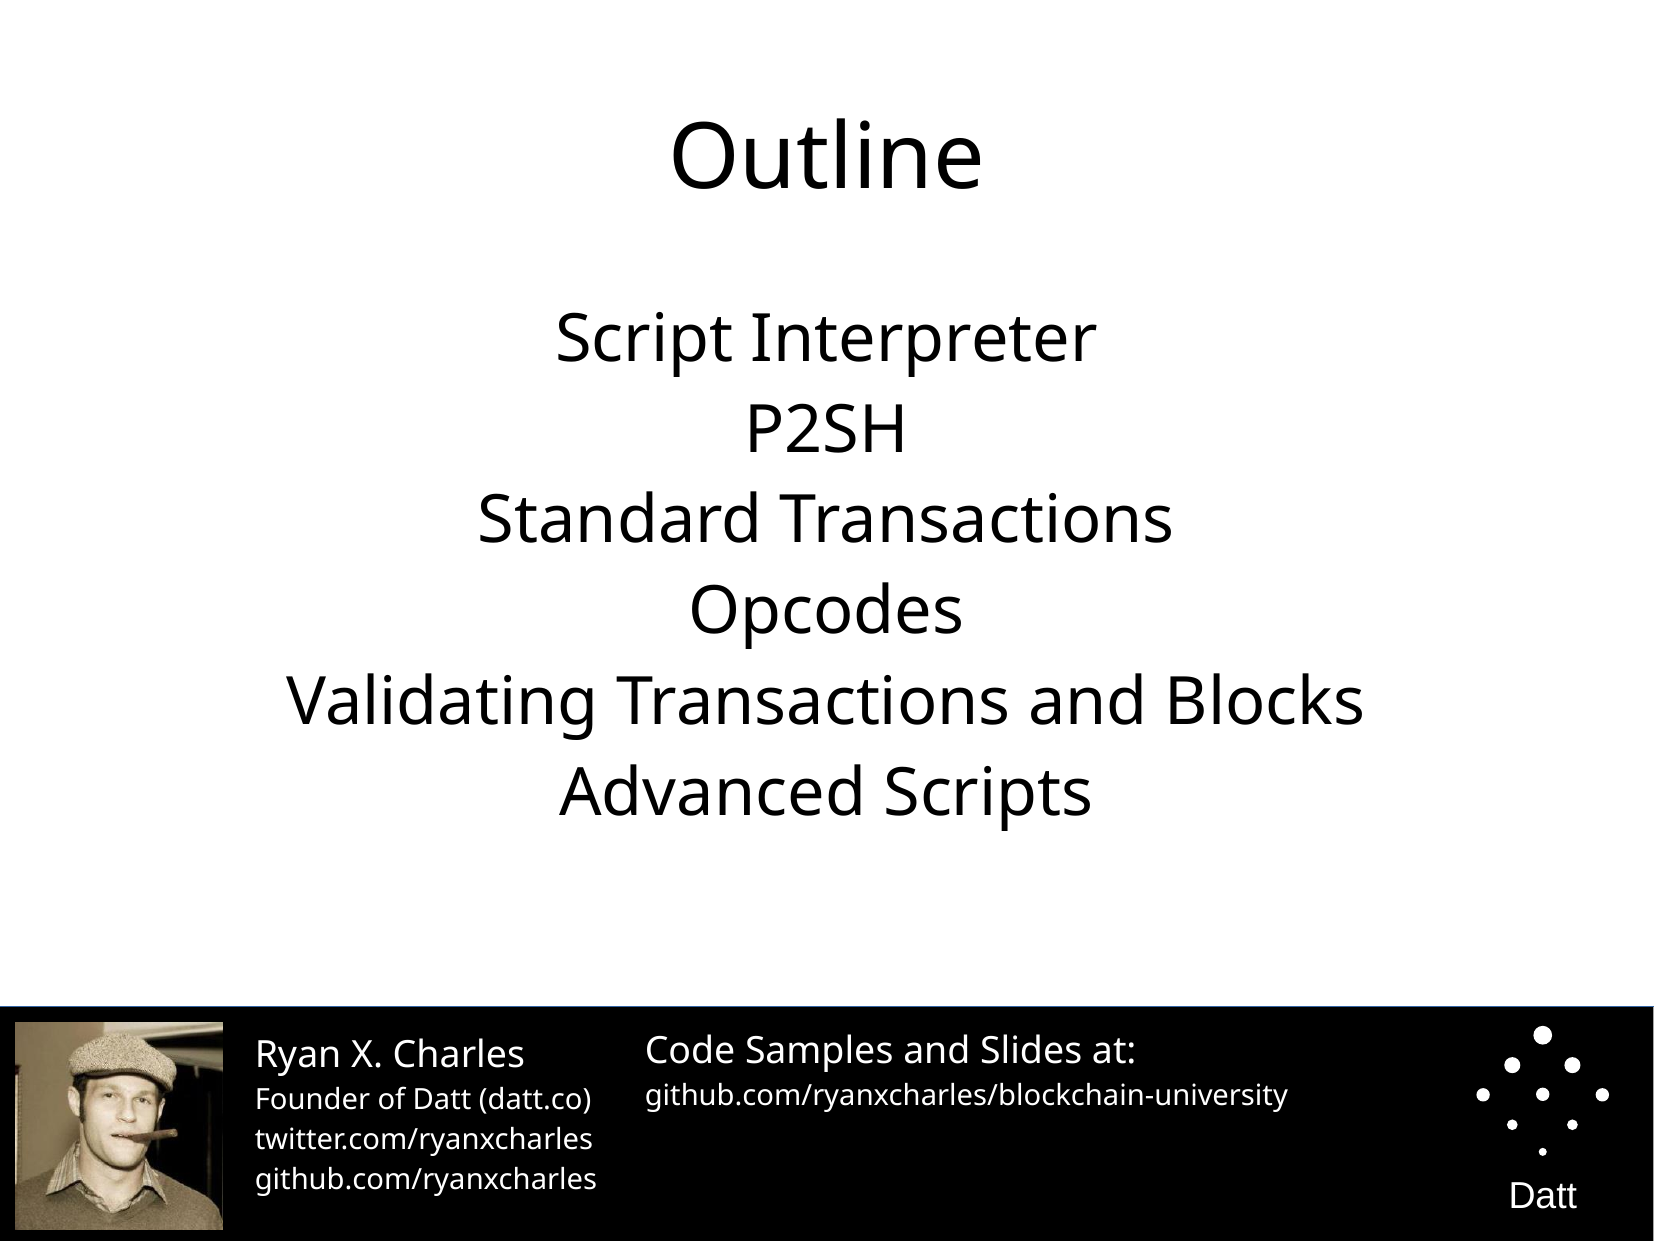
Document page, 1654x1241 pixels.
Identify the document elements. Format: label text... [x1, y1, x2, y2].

text_box Datt [1452, 1167, 1633, 1241]
text_box Code Samples and Slides at: github.com/ryanxcharles/blockchain-university [630, 1015, 1403, 1156]
text_box Ryan X. Charles Founder of Datt (datt.co) twitter.com/ryanxcharles github.com/ryanxcharles [240, 1020, 976, 1241]
subtitle Script Interpreter P2SH Standard Transactions Opcodes Validating Transactions and Blocks Advanced Scripts [82, 290, 1571, 1010]
picture [15, 1022, 223, 1231]
text_box [0, 1006, 1654, 1241]
title Outline [82, 49, 1571, 257]
picture [1475, 1023, 1611, 1159]
